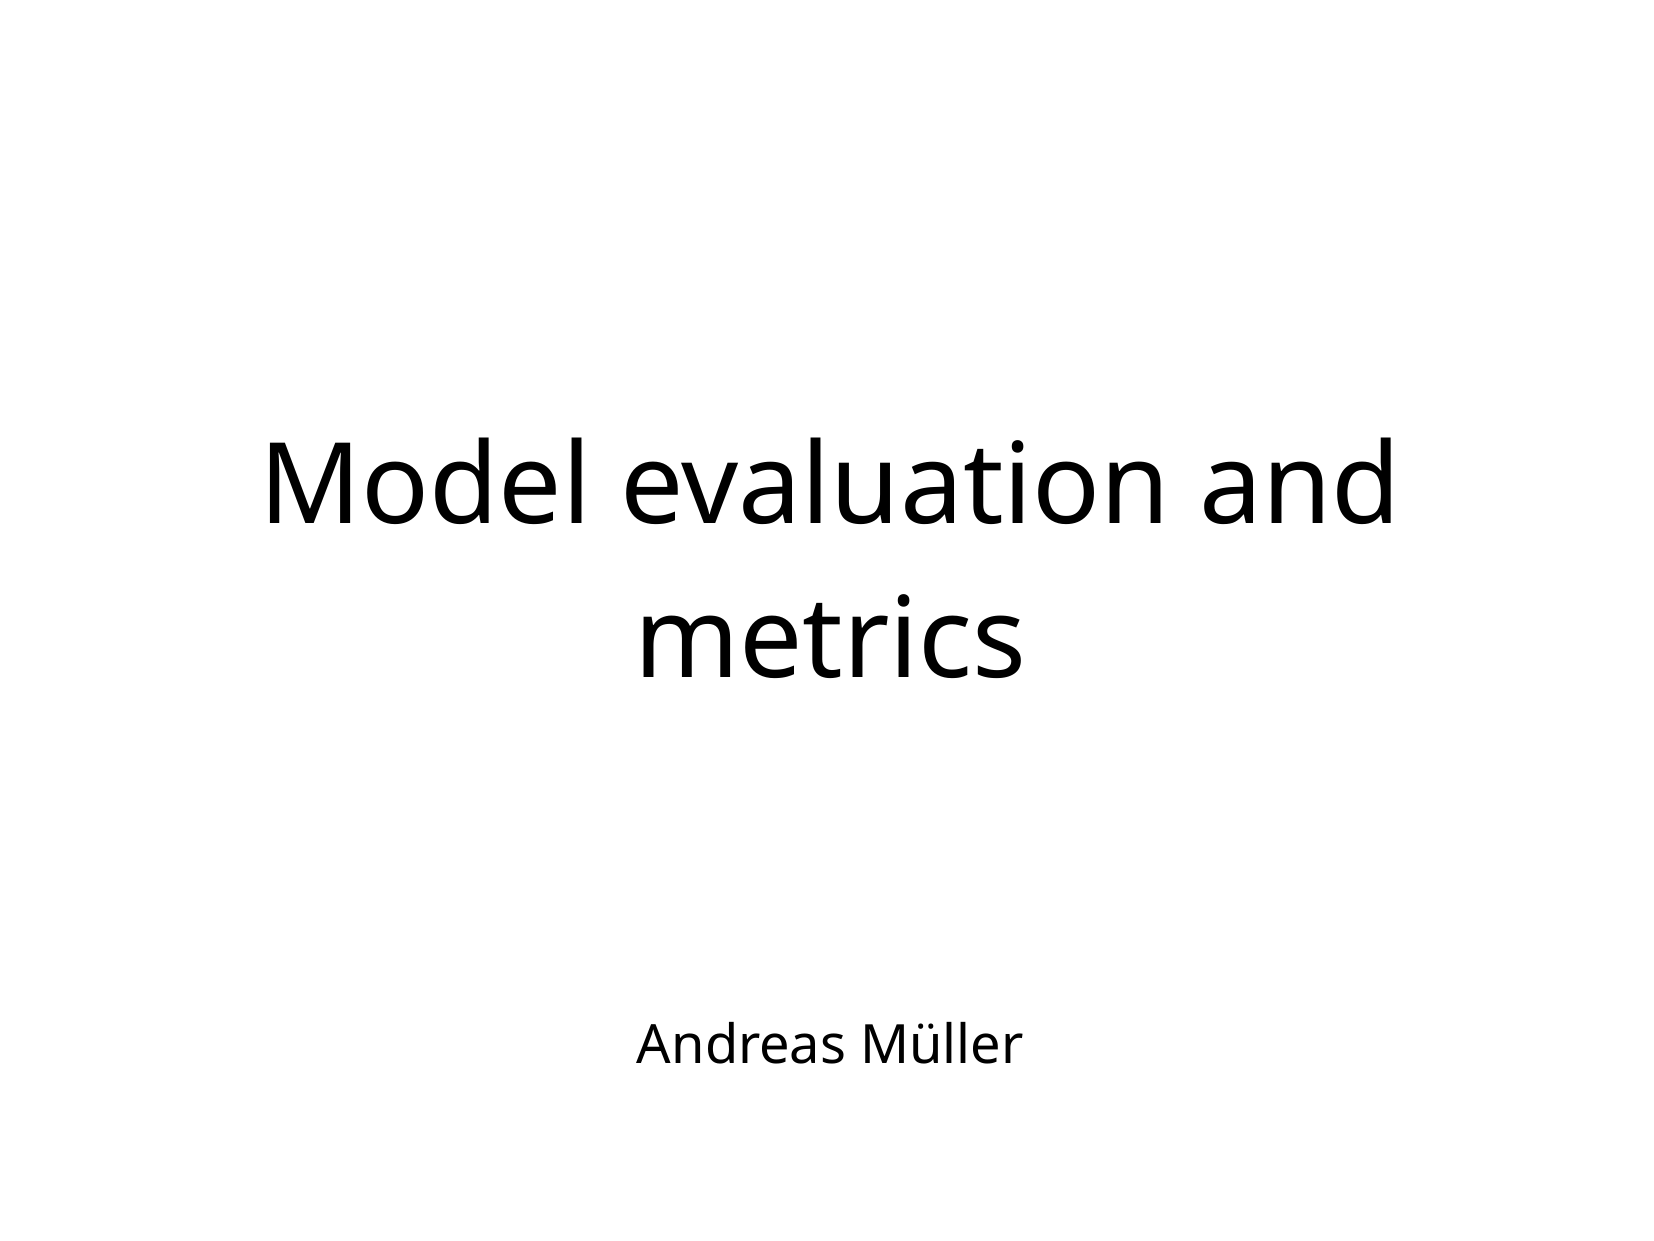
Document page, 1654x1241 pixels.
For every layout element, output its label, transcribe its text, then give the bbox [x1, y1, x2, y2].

text_box Model evaluation and metrics Andreas Müller [86, 142, 1575, 1103]
